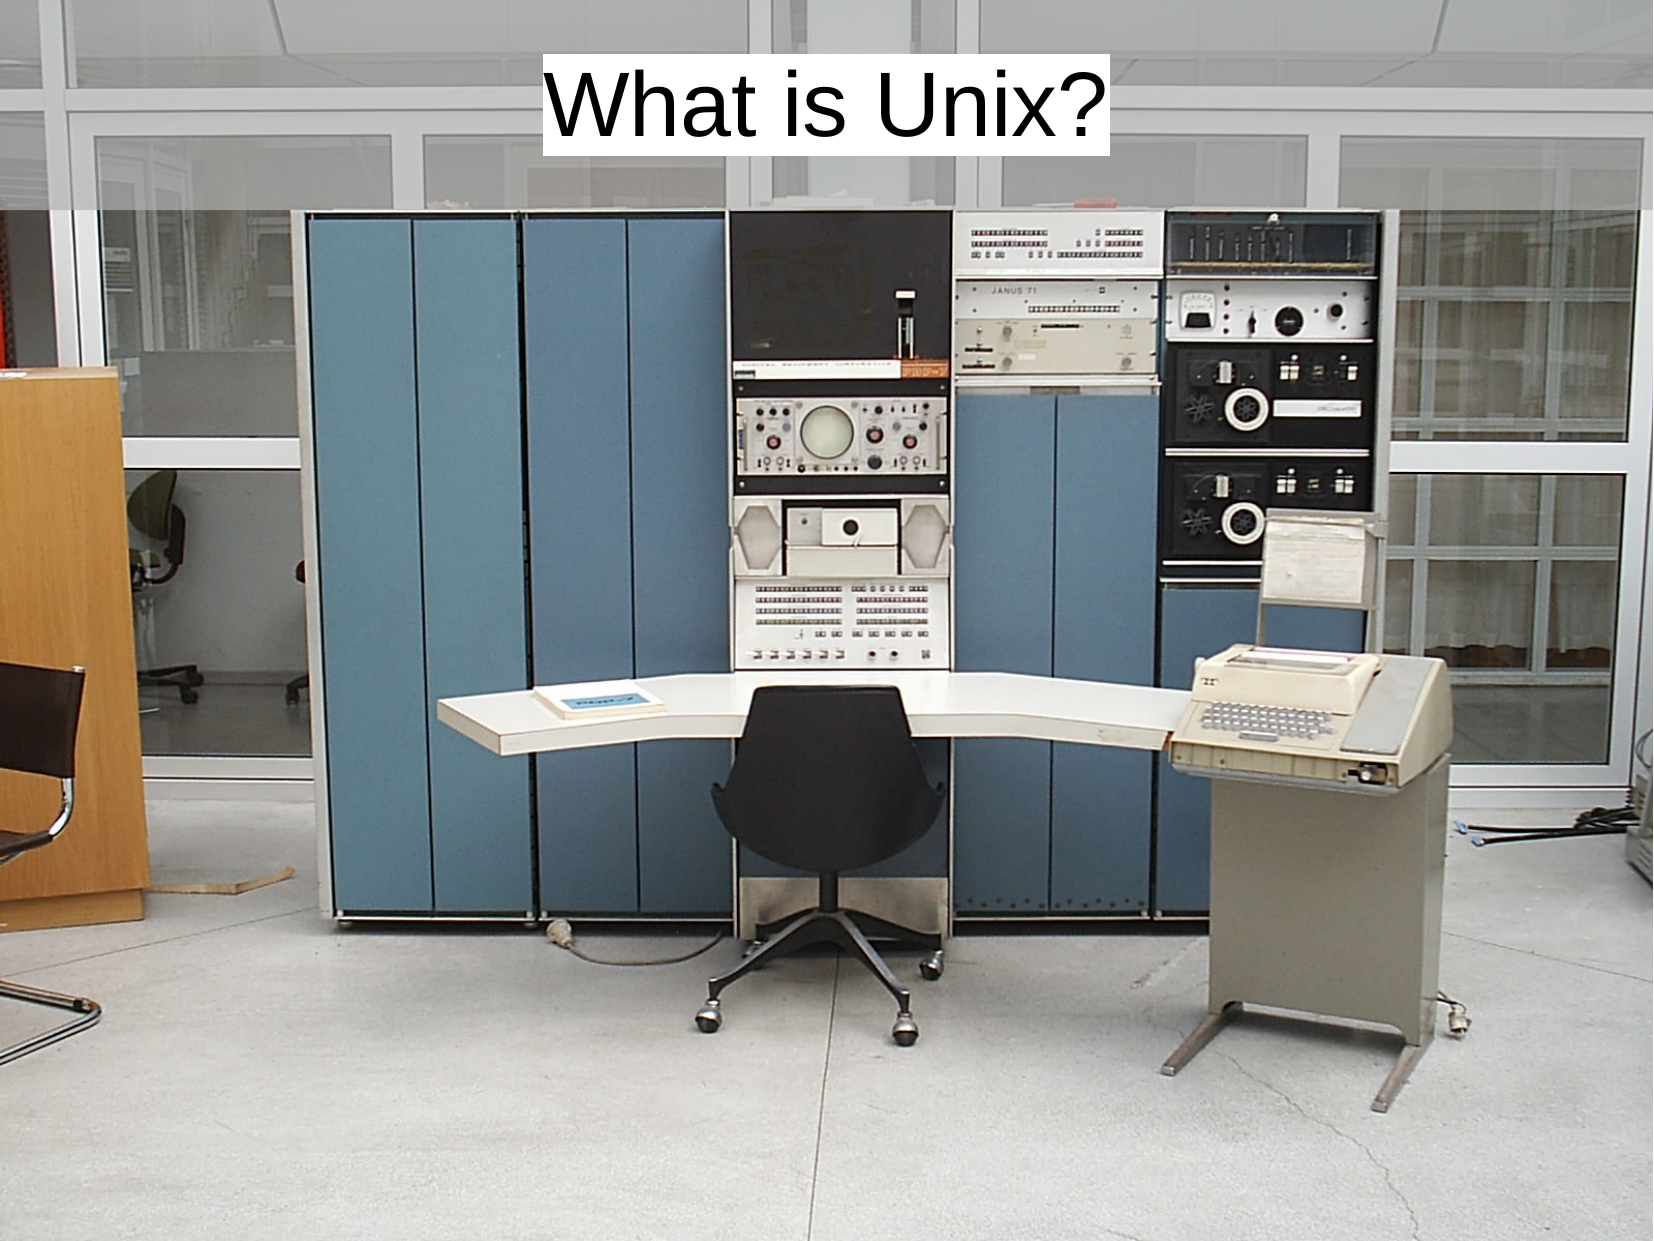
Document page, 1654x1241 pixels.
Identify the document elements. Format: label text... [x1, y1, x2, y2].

picture [0, 211, 1653, 1241]
title What is Unix? [0, 0, 1653, 211]
